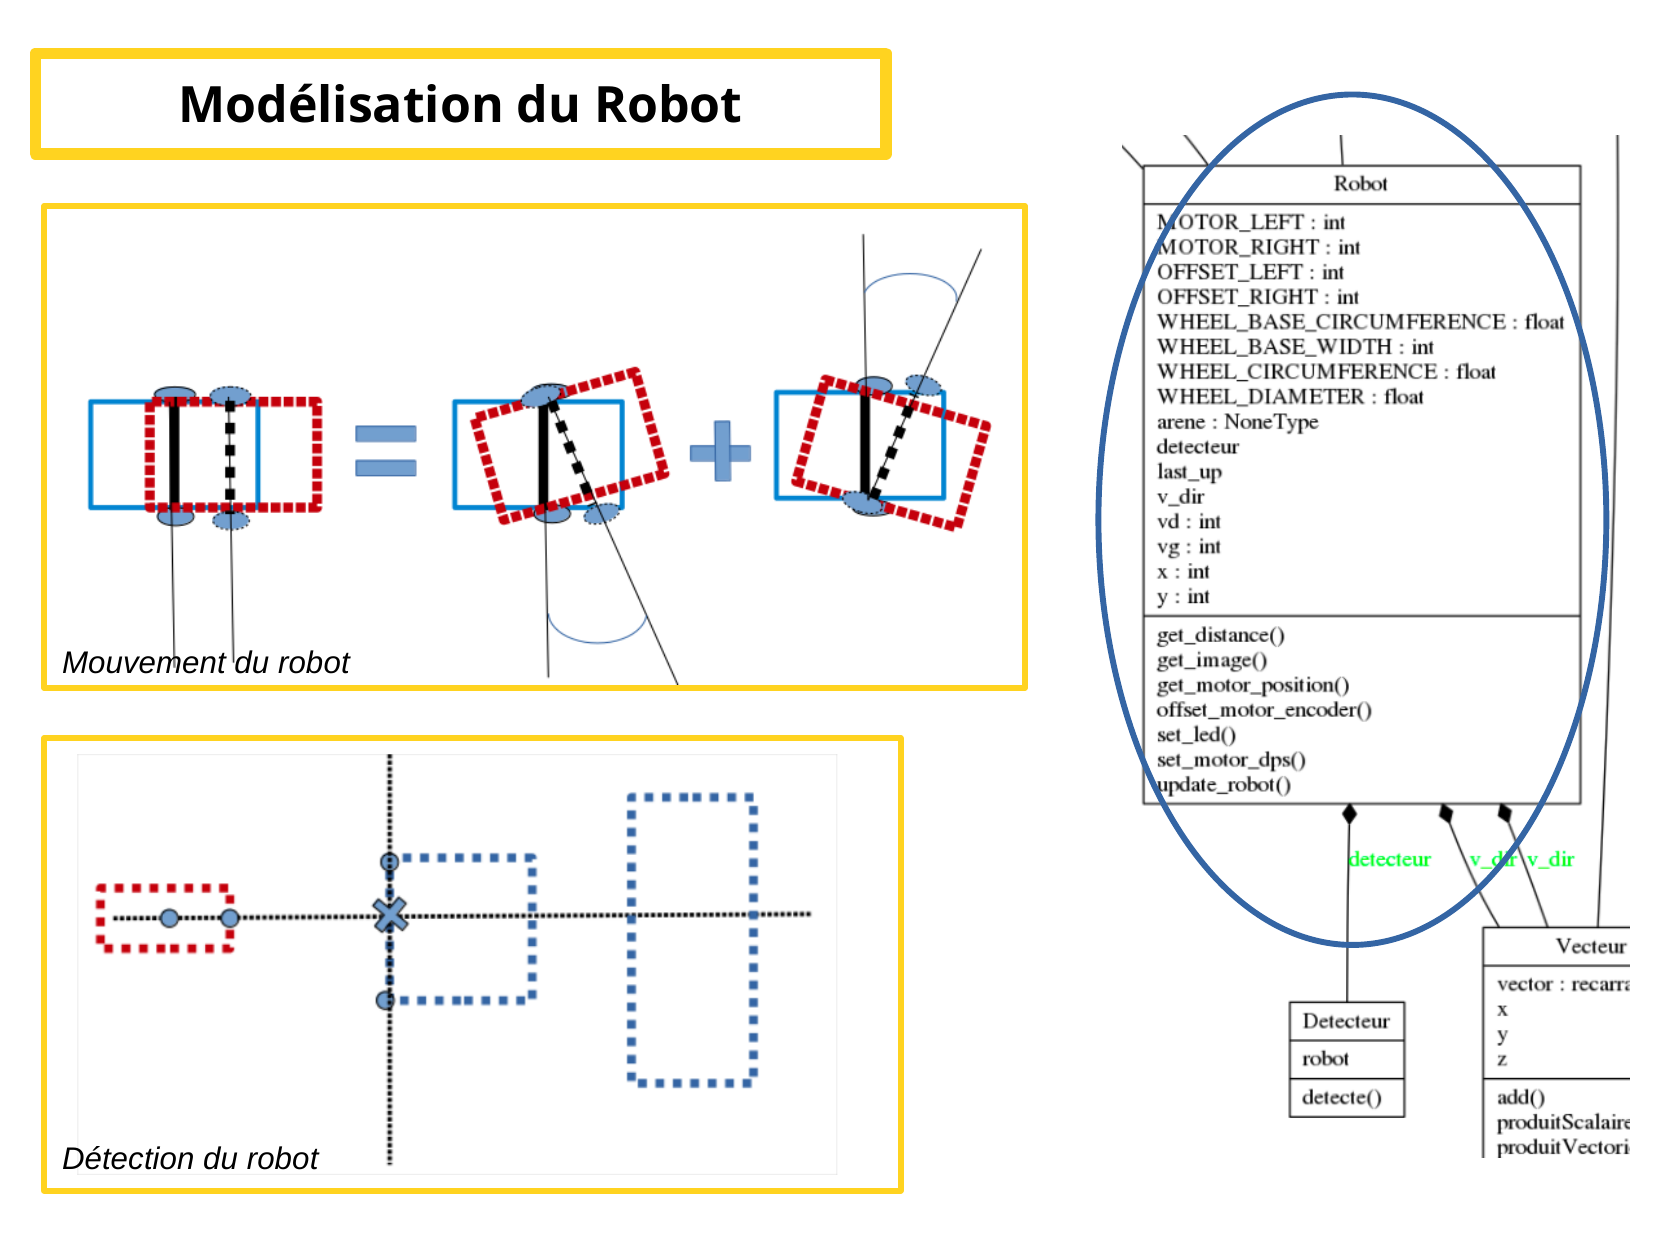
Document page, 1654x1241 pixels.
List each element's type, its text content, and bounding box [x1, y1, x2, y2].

picture [47, 208, 1022, 686]
picture [47, 740, 898, 1188]
text_box Détection du robot [47, 1133, 497, 1184]
picture [1122, 135, 1238, 326]
picture [1122, 135, 1603, 941]
picture [1122, 135, 1630, 1158]
text_box Mouvement du robot [47, 637, 497, 688]
title Modélisation du Robot [35, 53, 886, 154]
